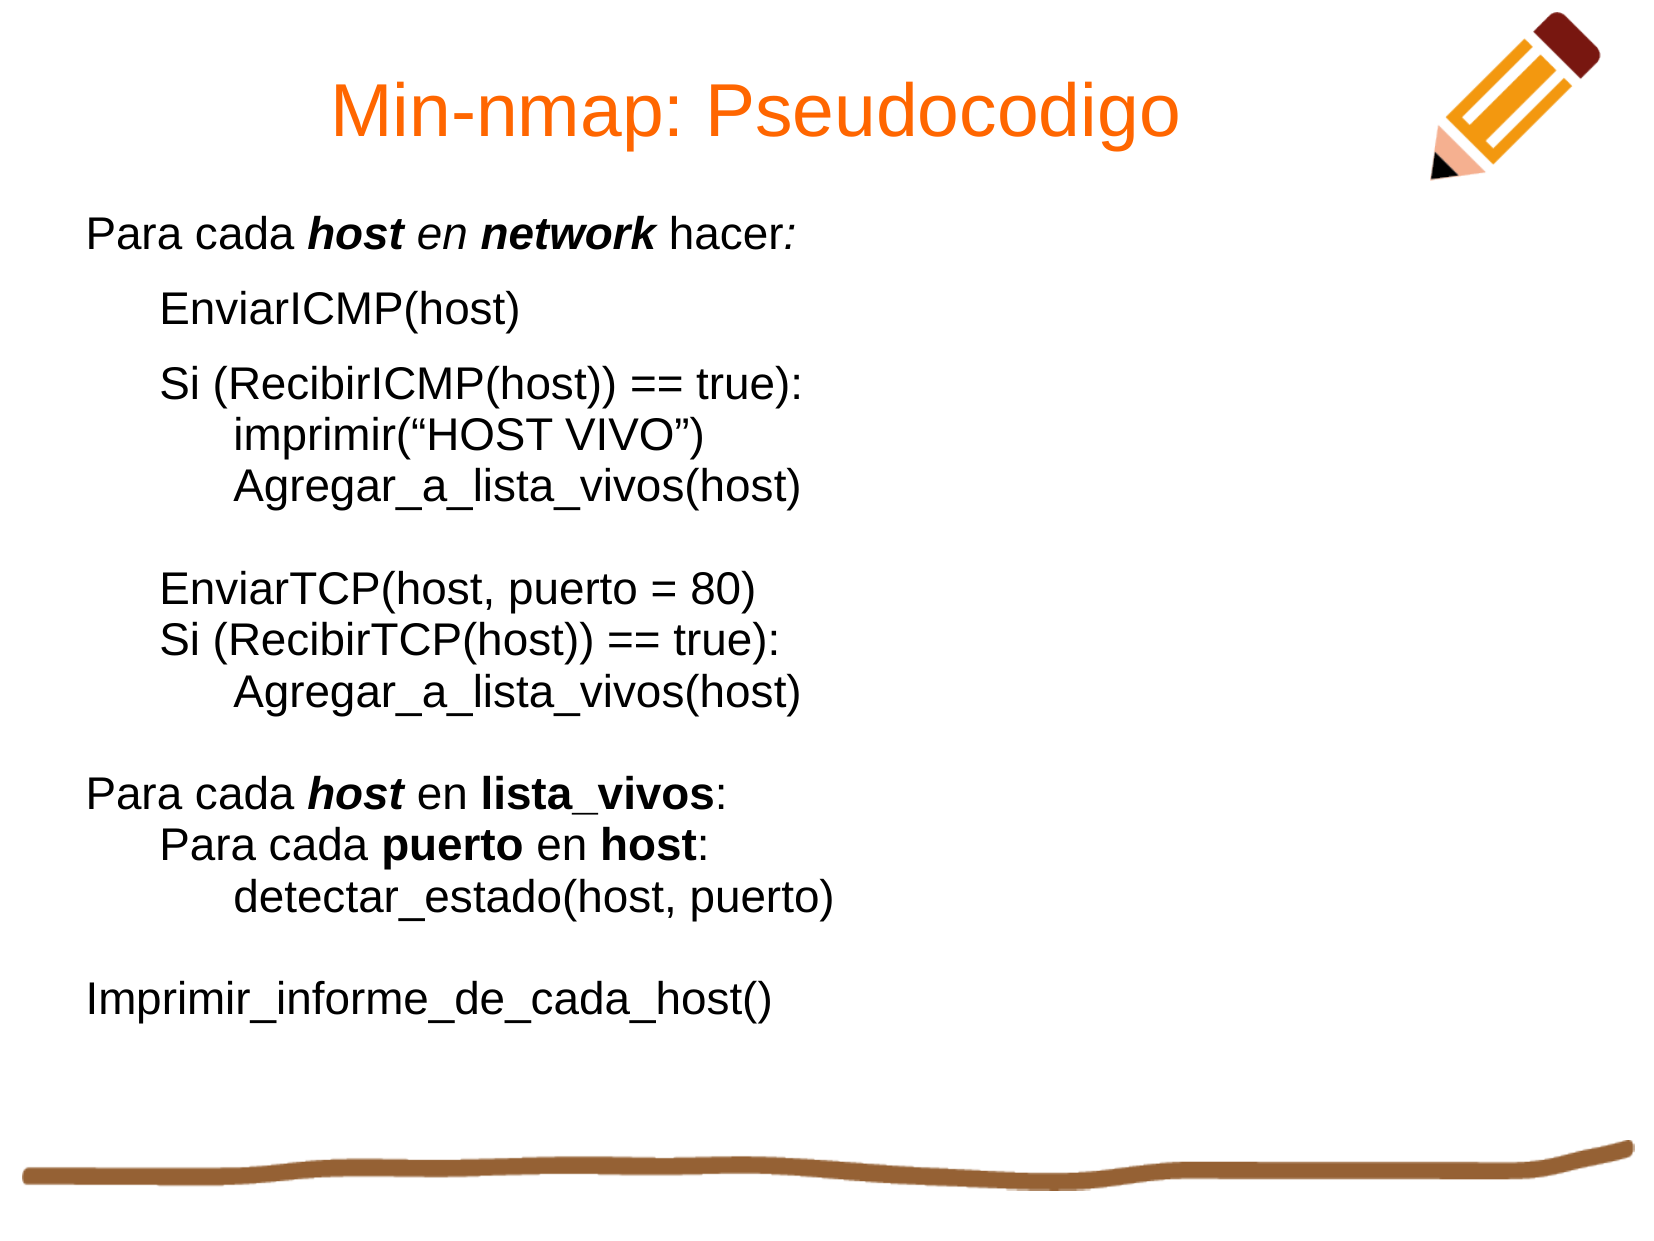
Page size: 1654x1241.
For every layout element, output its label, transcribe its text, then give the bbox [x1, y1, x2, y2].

text_box Para cada host en network hacer: EnviarICMP(host) Si (RecibirICMP(host)) == true): imprimir(“HOST VIVO”) Agregar_a_lista_vivos(host) EnviarTCP(host, puerto = 80) Si (RecibirTCP(host)) == true): Agregar_a_lista_vivos(host) Para cada host en lista_vivos: Para cada puerto en host: detectar_estado(host, puerto) Imprimir_informe_de_cada_host() [70, 200, 1583, 1116]
picture [1430, 12, 1601, 181]
picture [22, 1140, 1635, 1191]
title Min-nmap: Pseudocodigo [82, 49, 1430, 172]
